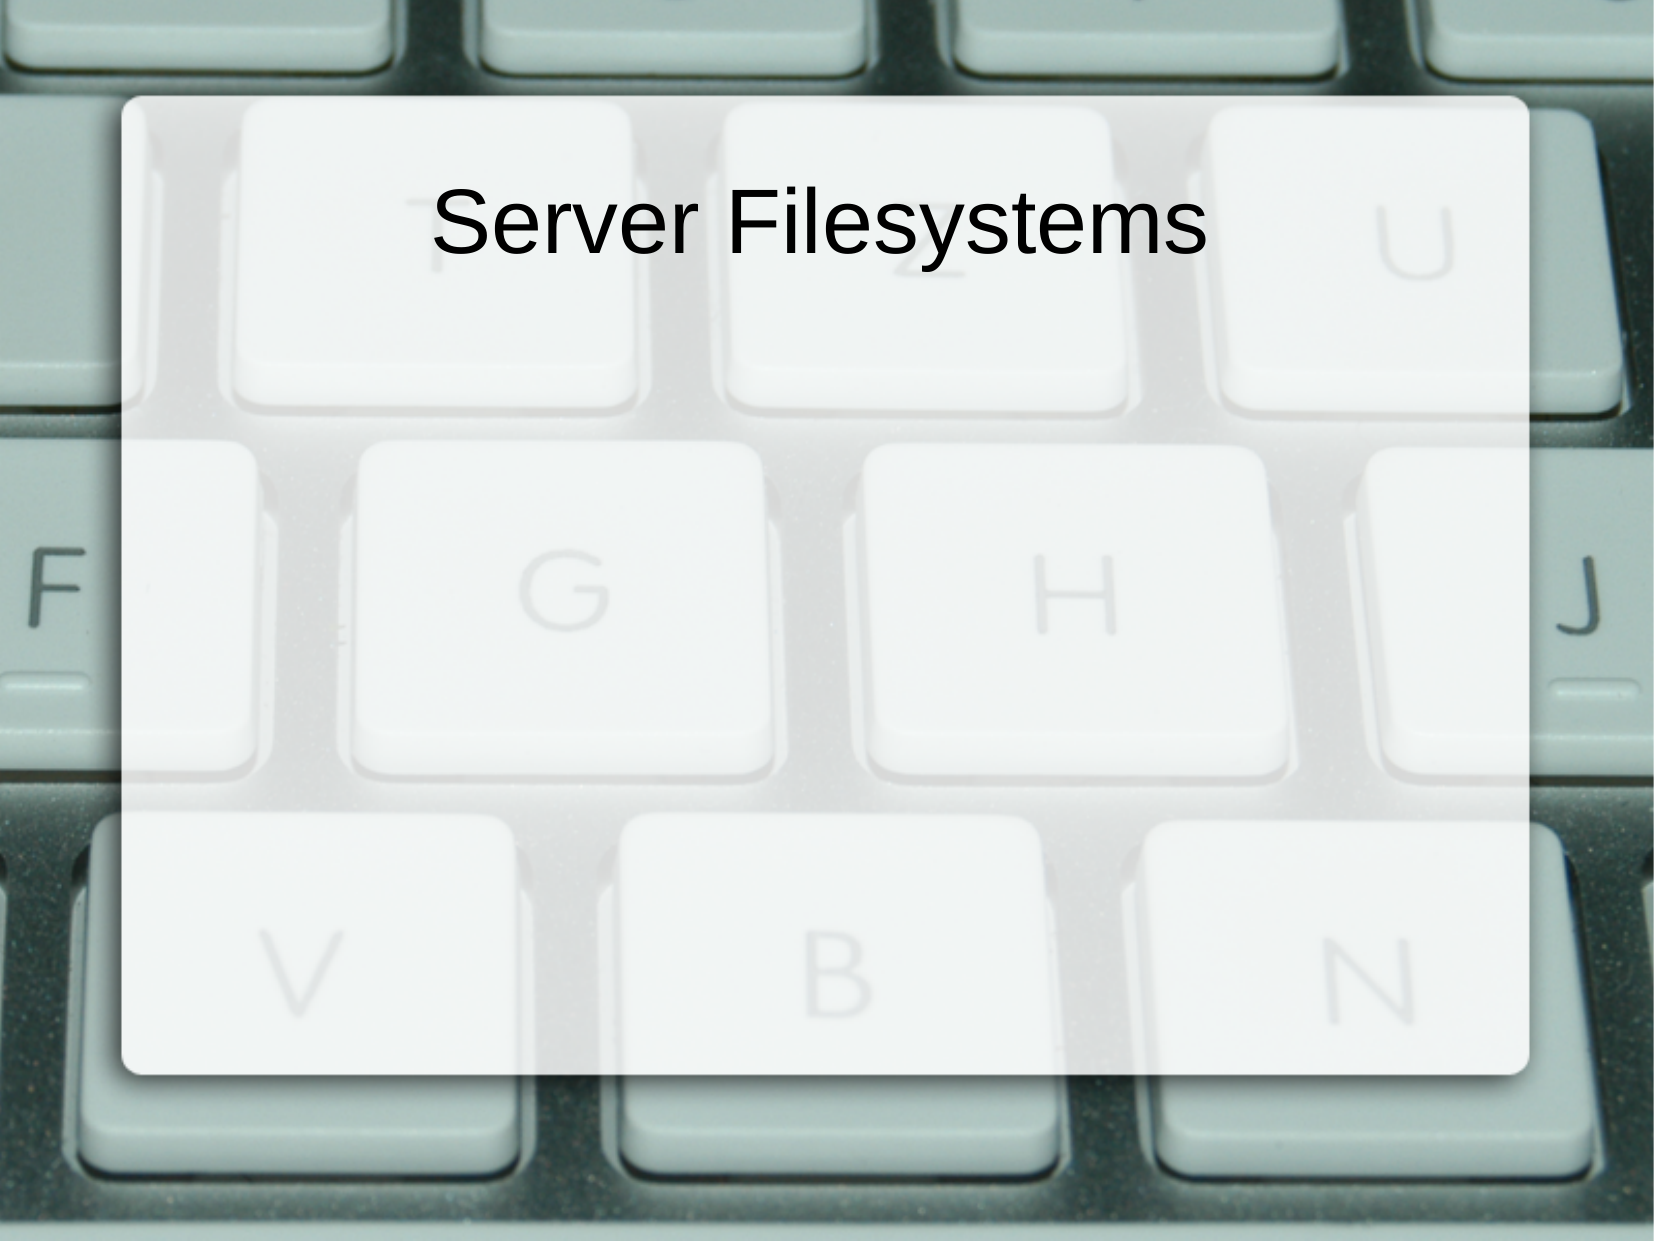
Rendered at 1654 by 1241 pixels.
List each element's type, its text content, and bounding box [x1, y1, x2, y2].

title Server Filesystems [135, 117, 1506, 325]
picture [0, 0, 1654, 1241]
